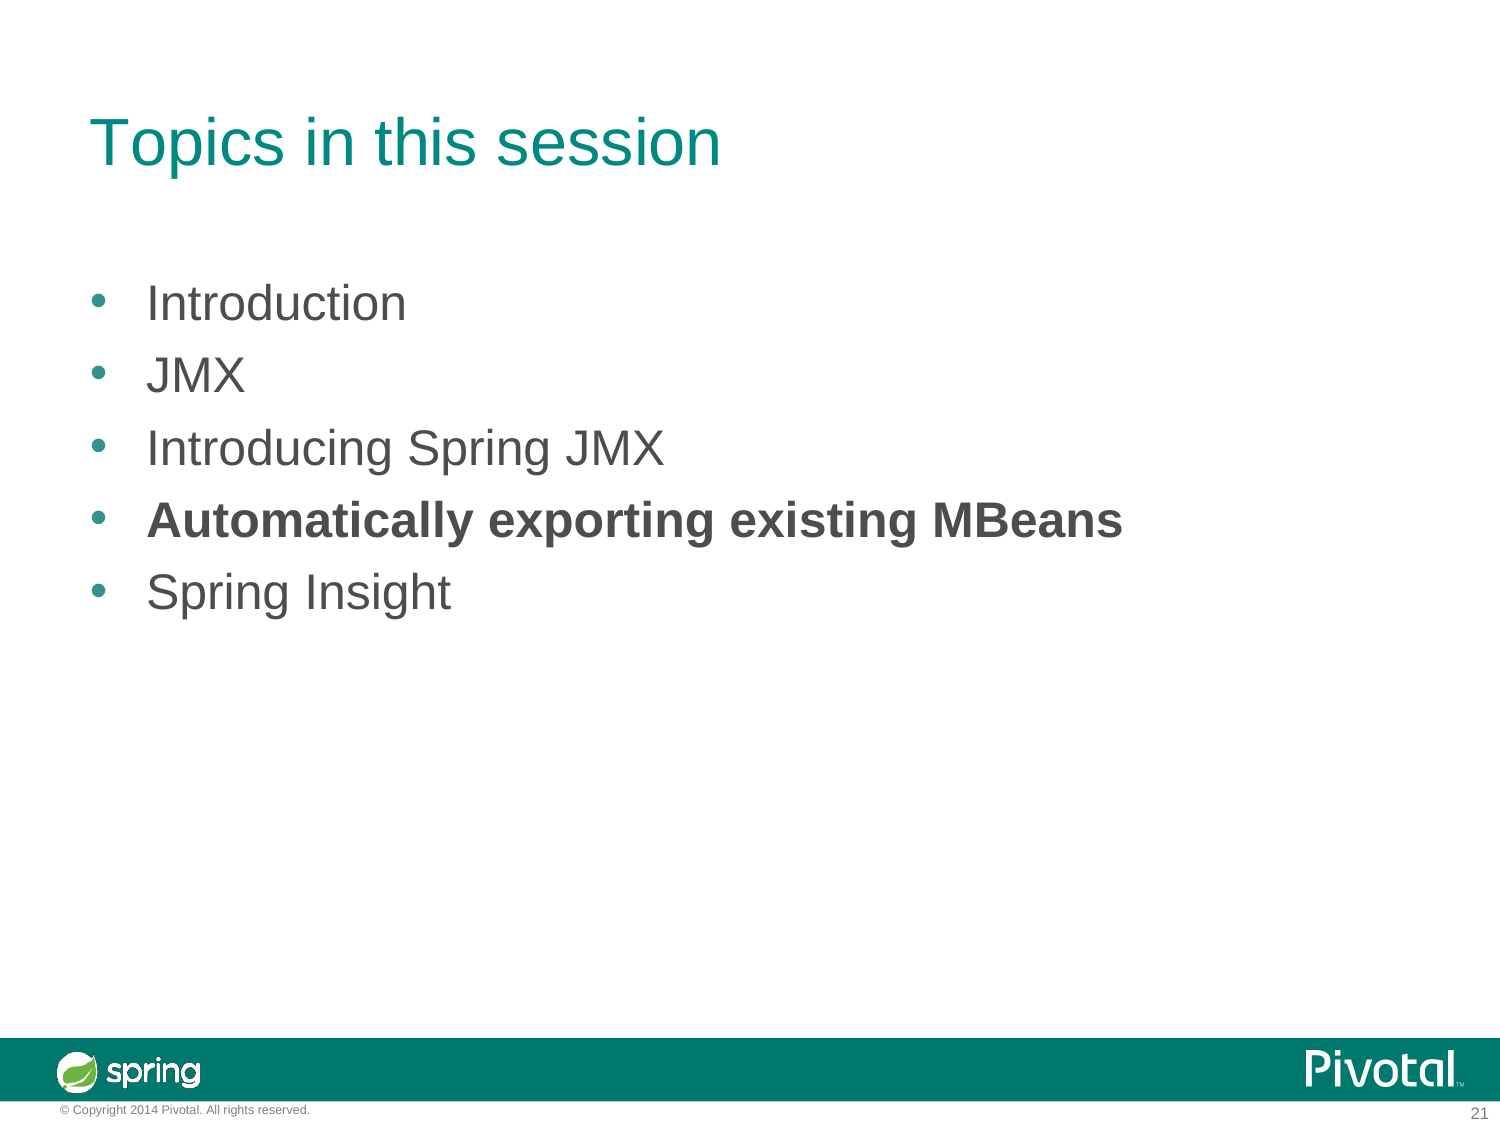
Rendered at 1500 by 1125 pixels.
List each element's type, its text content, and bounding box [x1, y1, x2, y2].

list Introduction JMX Introducing Spring JMX Automatically exporting existing MBeans Spring Insight [75, 262, 1426, 1005]
picture [1306, 1050, 1464, 1087]
title Topics in this session [75, 45, 1426, 233]
picture [32, 1041, 210, 1103]
